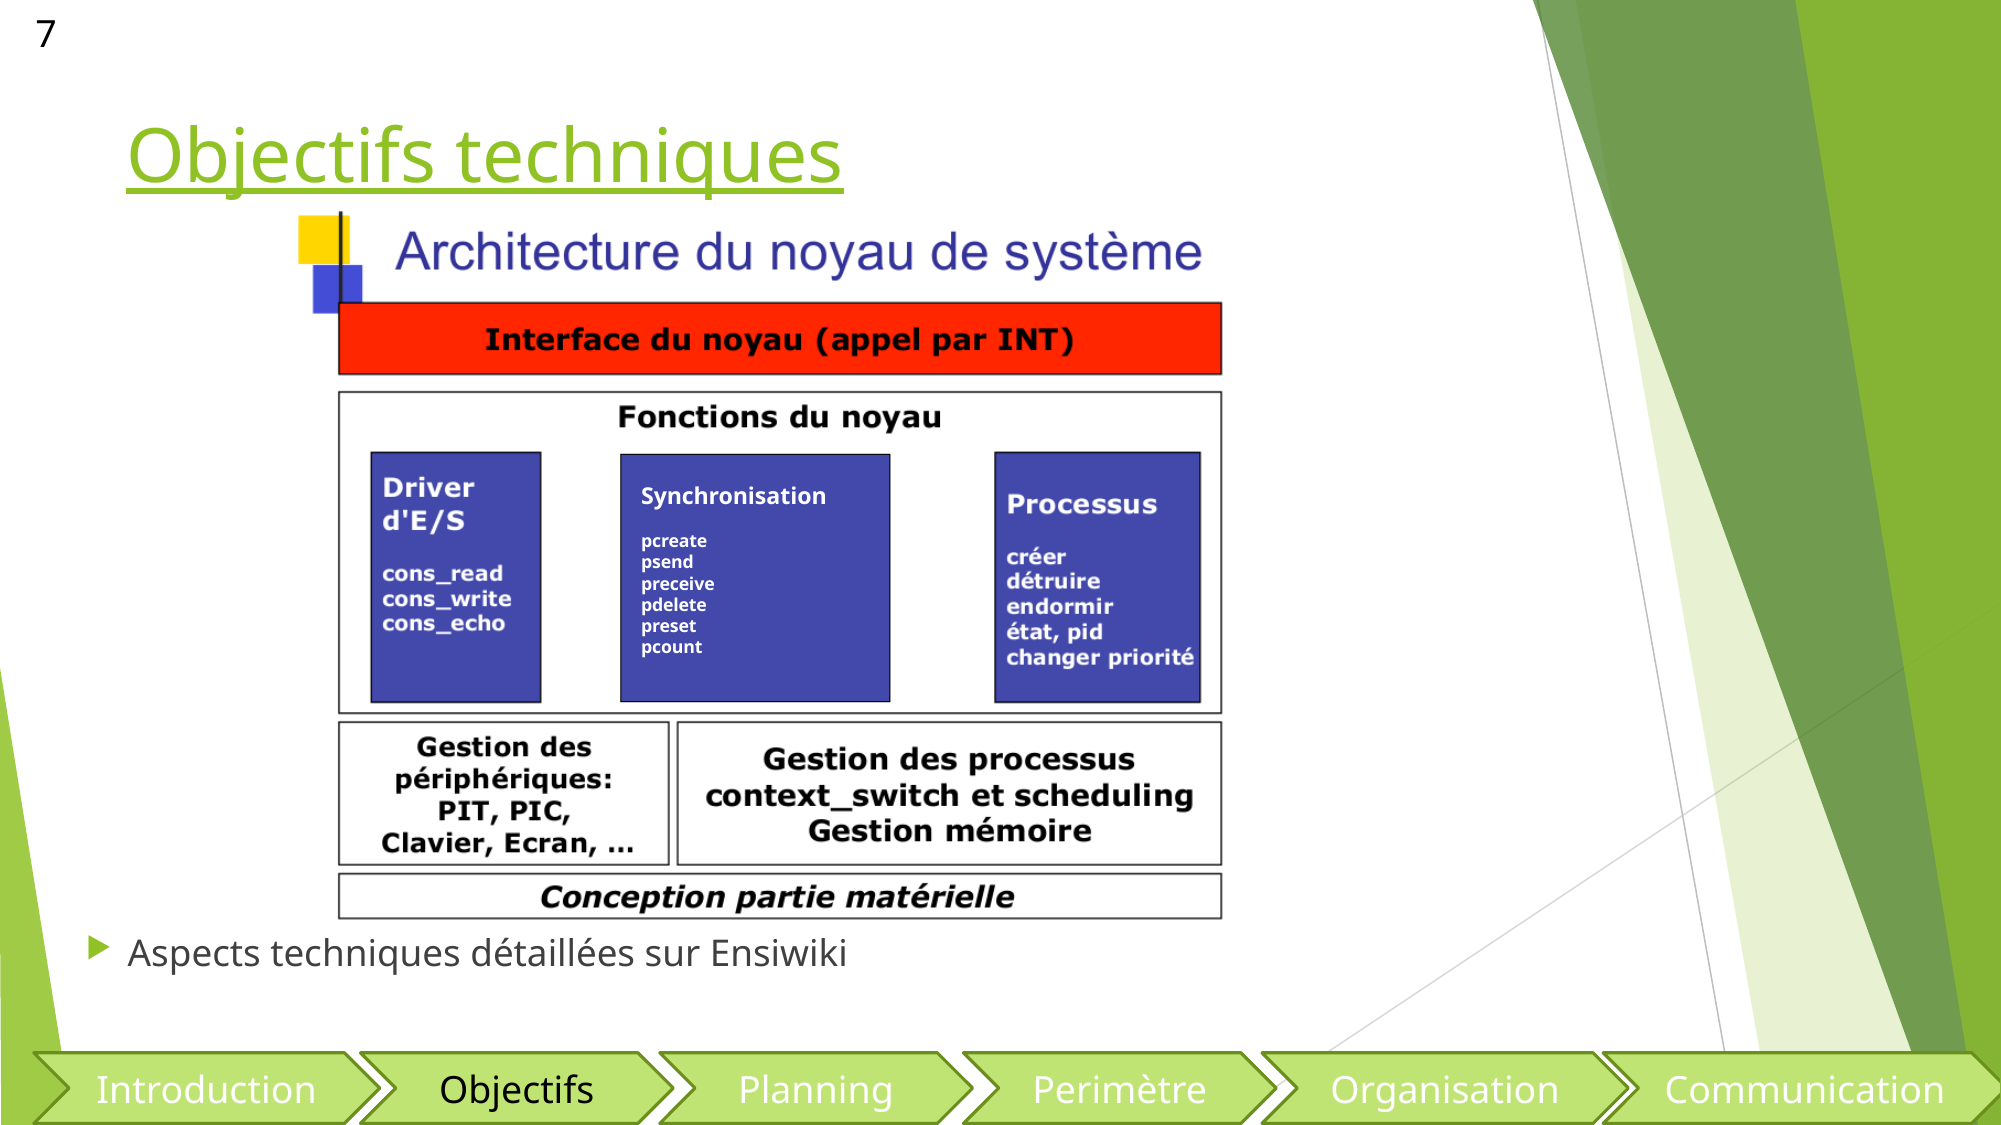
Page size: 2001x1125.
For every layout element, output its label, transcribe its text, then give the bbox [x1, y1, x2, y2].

text_box Planning [659, 1052, 973, 1124]
text_box Objectifs [360, 1052, 674, 1124]
picture [295, 200, 1229, 923]
text_box Perimètre [963, 1052, 1277, 1124]
text_box Introduction [33, 1052, 380, 1124]
title Synchronisation pcreate psend preceive pdelete preset pcount [625, 474, 891, 691]
text_box Organisation [1261, 1052, 1629, 1124]
text_box Communication [1603, 1052, 2000, 1124]
title Objectifs techniques [111, 99, 1522, 317]
list Aspects techniques détaillées sur Ensiwiki [70, 862, 1335, 983]
